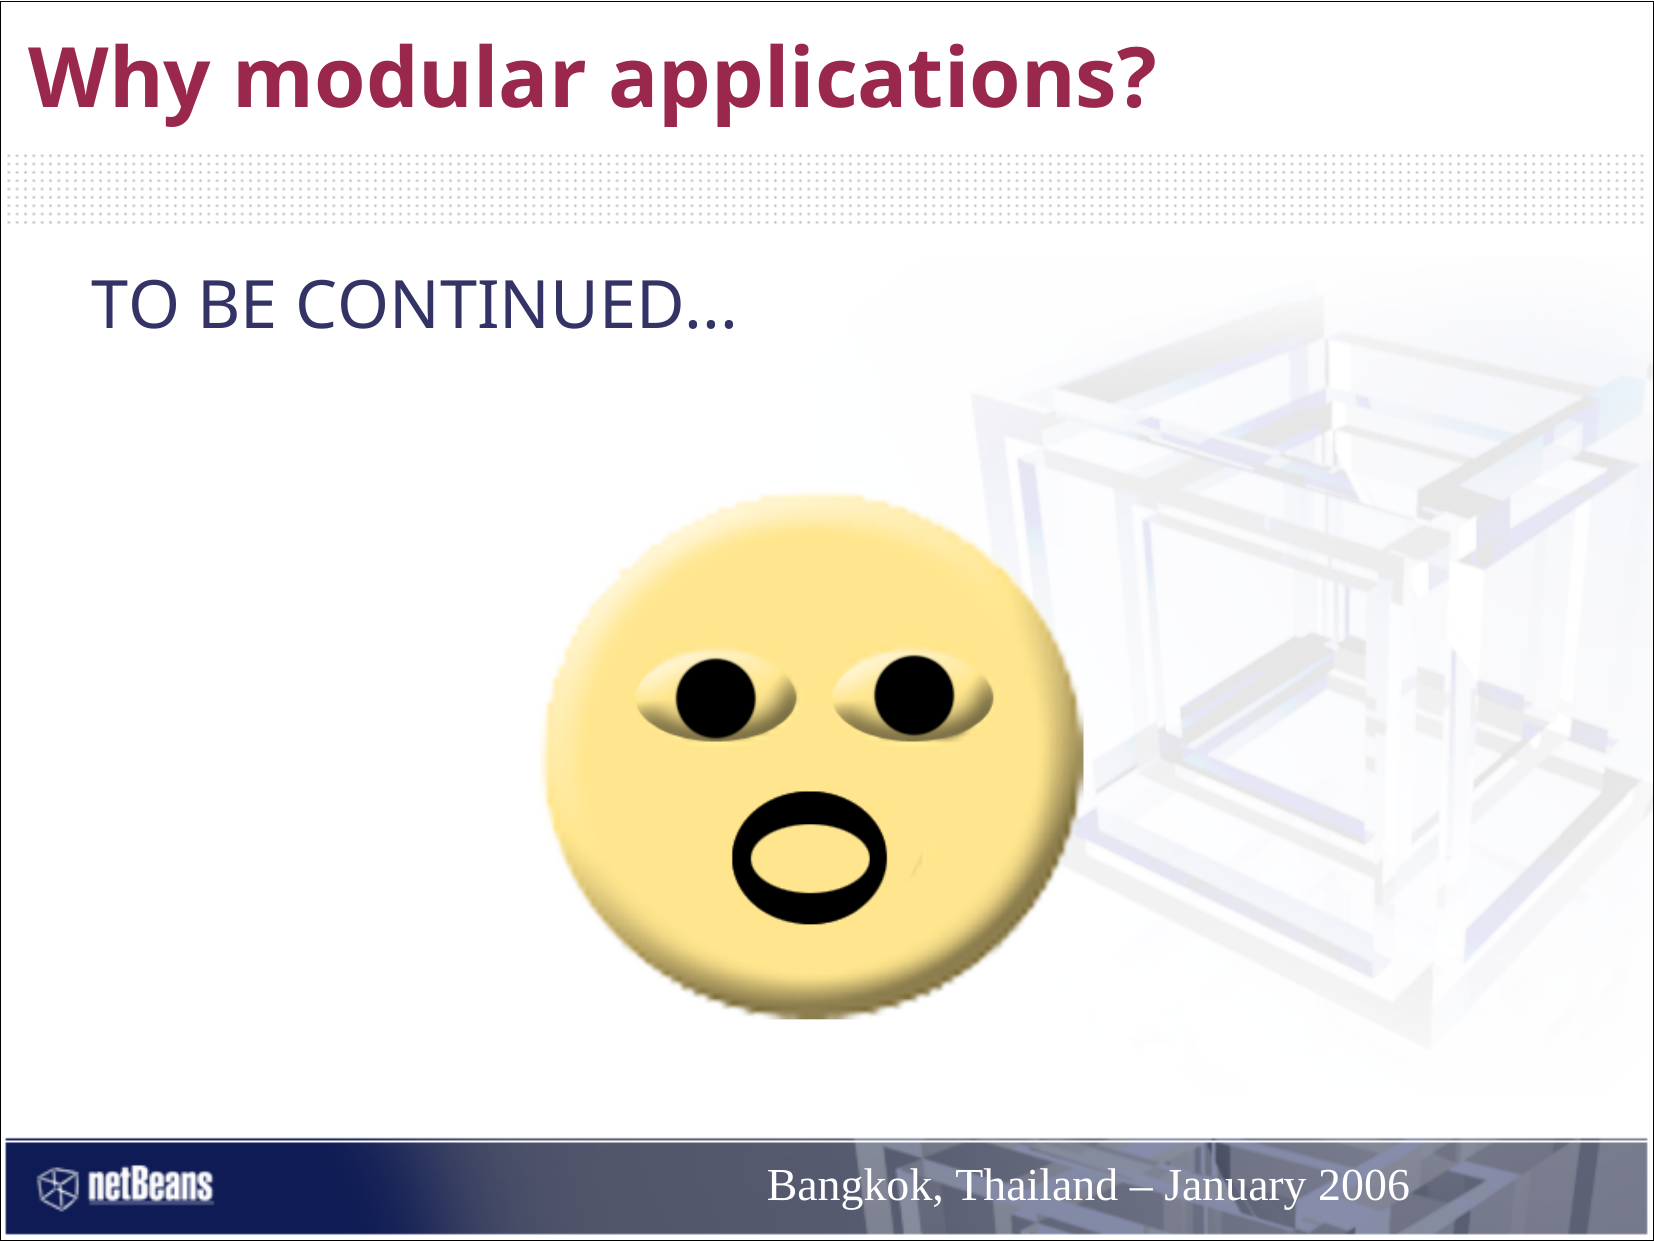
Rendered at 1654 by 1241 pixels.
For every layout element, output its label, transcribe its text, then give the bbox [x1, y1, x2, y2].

title Why modular applications? [28, 0, 1619, 152]
picture [1, 2, 1653, 1240]
list TO BE CONTINUED... [73, 257, 1574, 1127]
